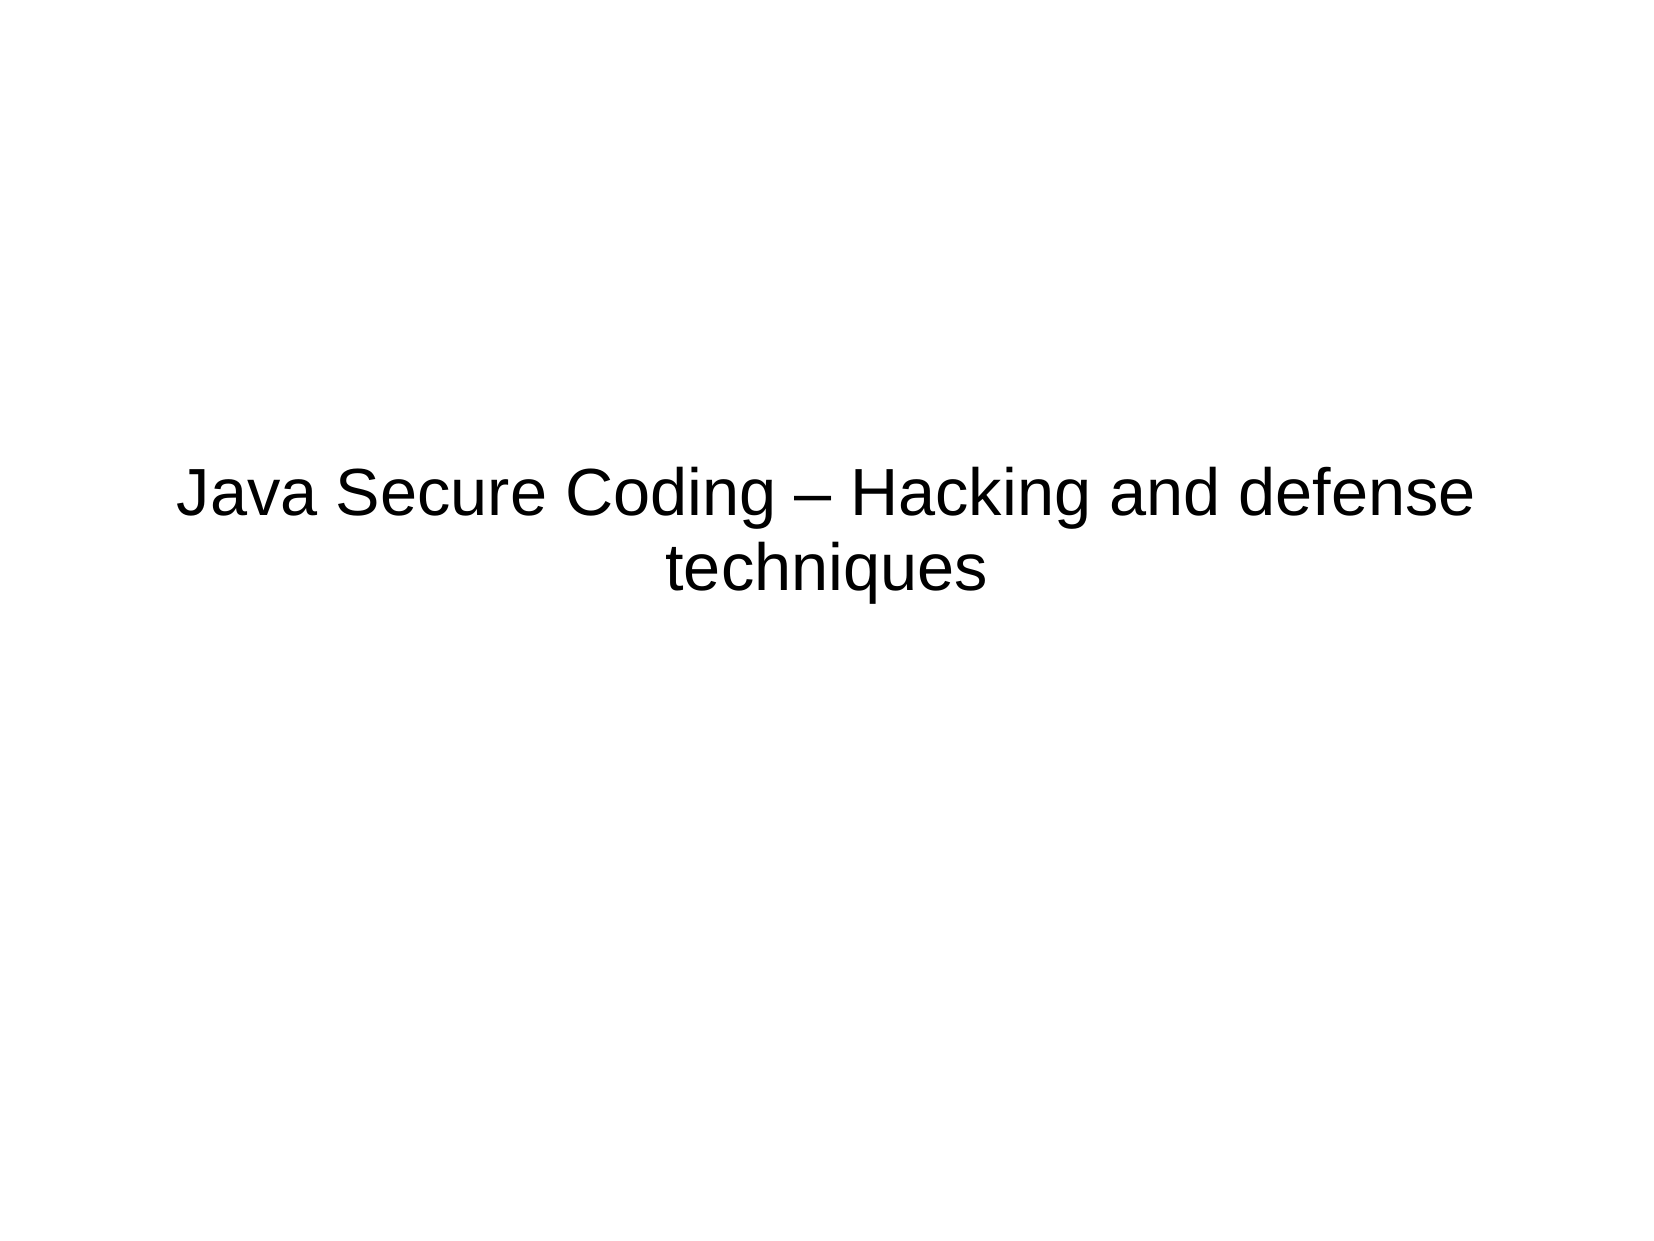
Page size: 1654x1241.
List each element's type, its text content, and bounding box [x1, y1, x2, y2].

subtitle Java Secure Coding – Hacking and defense techniques [82, 49, 1571, 1010]
